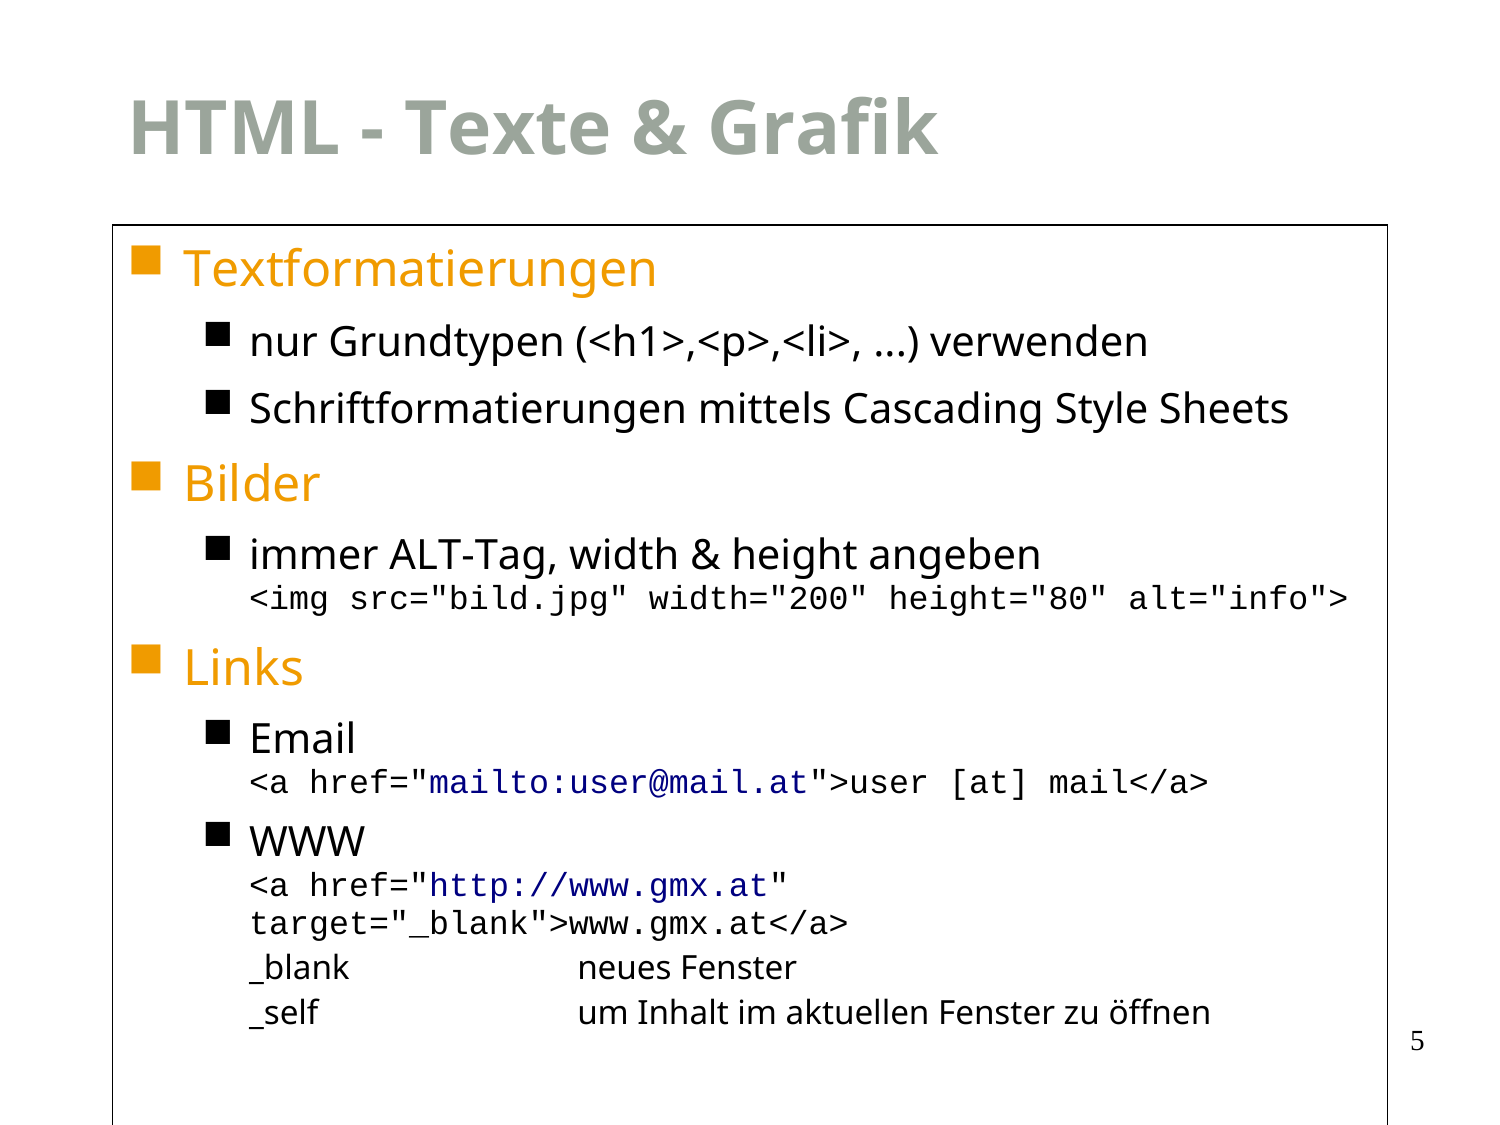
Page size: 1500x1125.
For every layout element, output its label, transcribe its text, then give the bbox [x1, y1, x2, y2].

title HTML - Texte & Grafik [112, 71, 1388, 179]
list Textformatierungen nur Grundtypen (<h1>,<p>,<li>, ...) verwenden Schriftformatierungen mittels Cascading Style Sheets Bilder immer ALT-Tag, width & height angeben <img src="bild.jpg" width="200" height="80" alt="info"> Links Email <a href="mailto:user@mail.at">user [at] mail</a> WWW <a href="http://www.gmx.at" target="_blank">www.gmx.at</a> _blank neues Fenster _self um Inhalt im aktuellen Fenster zu öffnen [112, 224, 1388, 1117]
